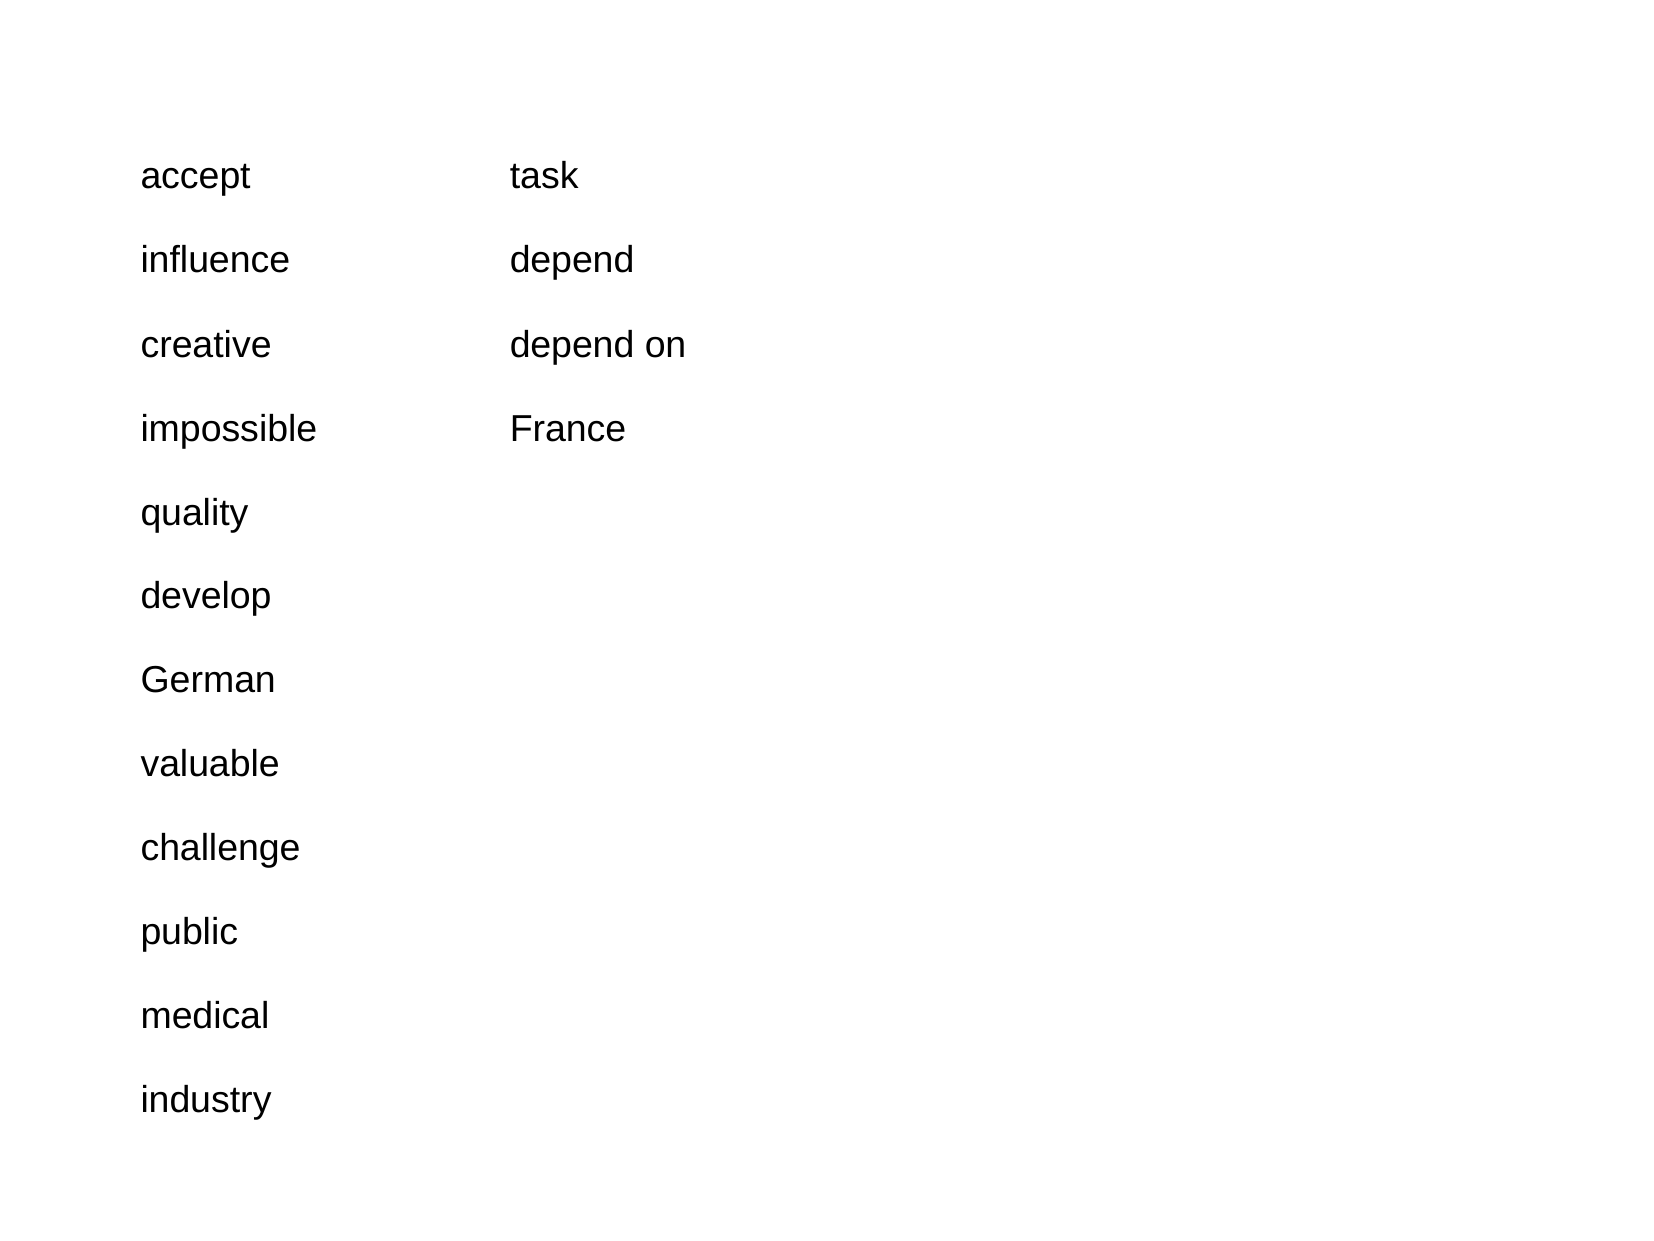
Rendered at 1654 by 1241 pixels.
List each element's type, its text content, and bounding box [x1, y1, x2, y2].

text_box accept task influence depend creative depend on impossible France quality develop German valuable challenge public medical industry [125, 147, 1506, 1152]
